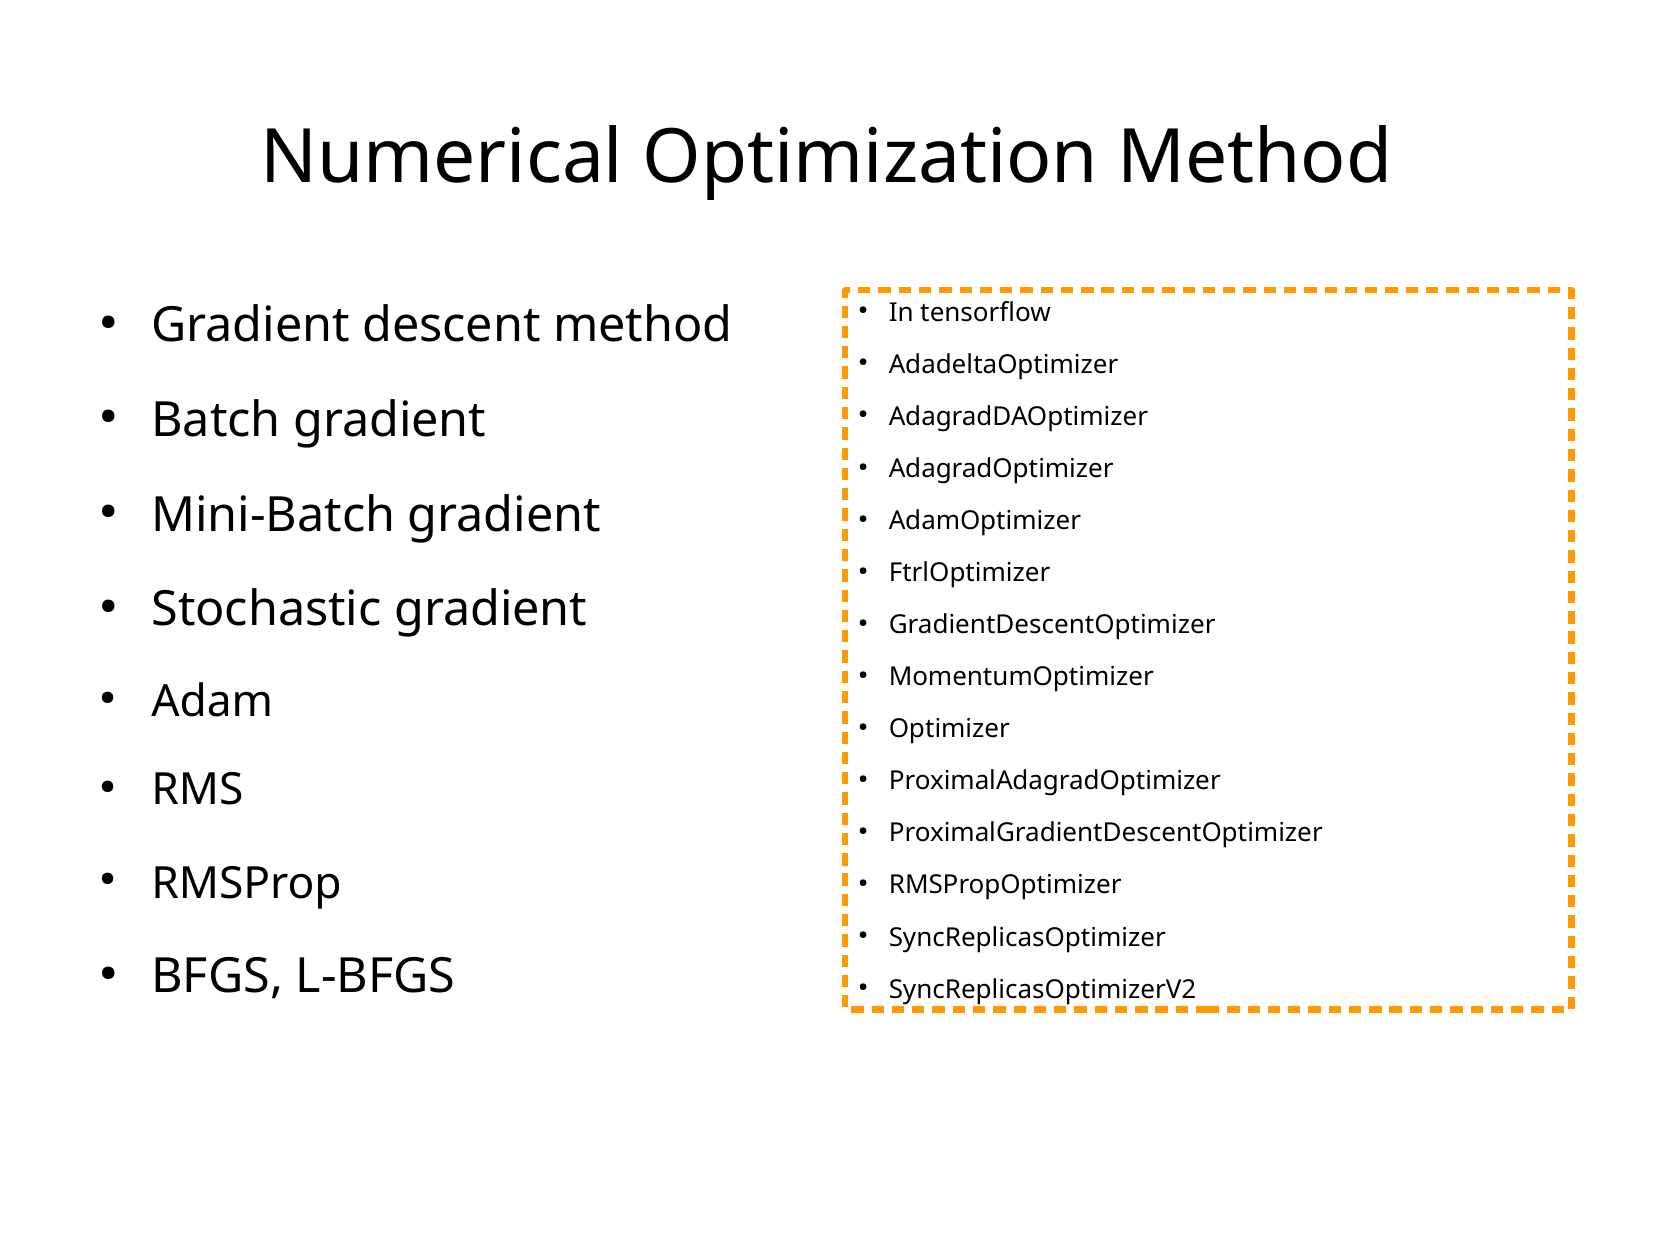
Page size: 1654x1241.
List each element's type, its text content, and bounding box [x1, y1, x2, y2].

list Gradient descent method Batch gradient Mini-Batch gradient Stochastic gradient Adam RMS RMSProp BFGS, L-BFGS [82, 290, 809, 1010]
list In tensorflow AdadeltaOptimizer AdagradDAOptimizer AdagradOptimizer AdamOptimizer FtrlOptimizer GradientDescentOptimizer MomentumOptimizer Optimizer ProximalAdagradOptimizer ProximalGradientDescentOptimizer RMSPropOptimizer SyncReplicasOptimizer SyncReplicasOptimizerV2 [845, 290, 1572, 1010]
title Numerical Optimization Method [82, 49, 1571, 257]
